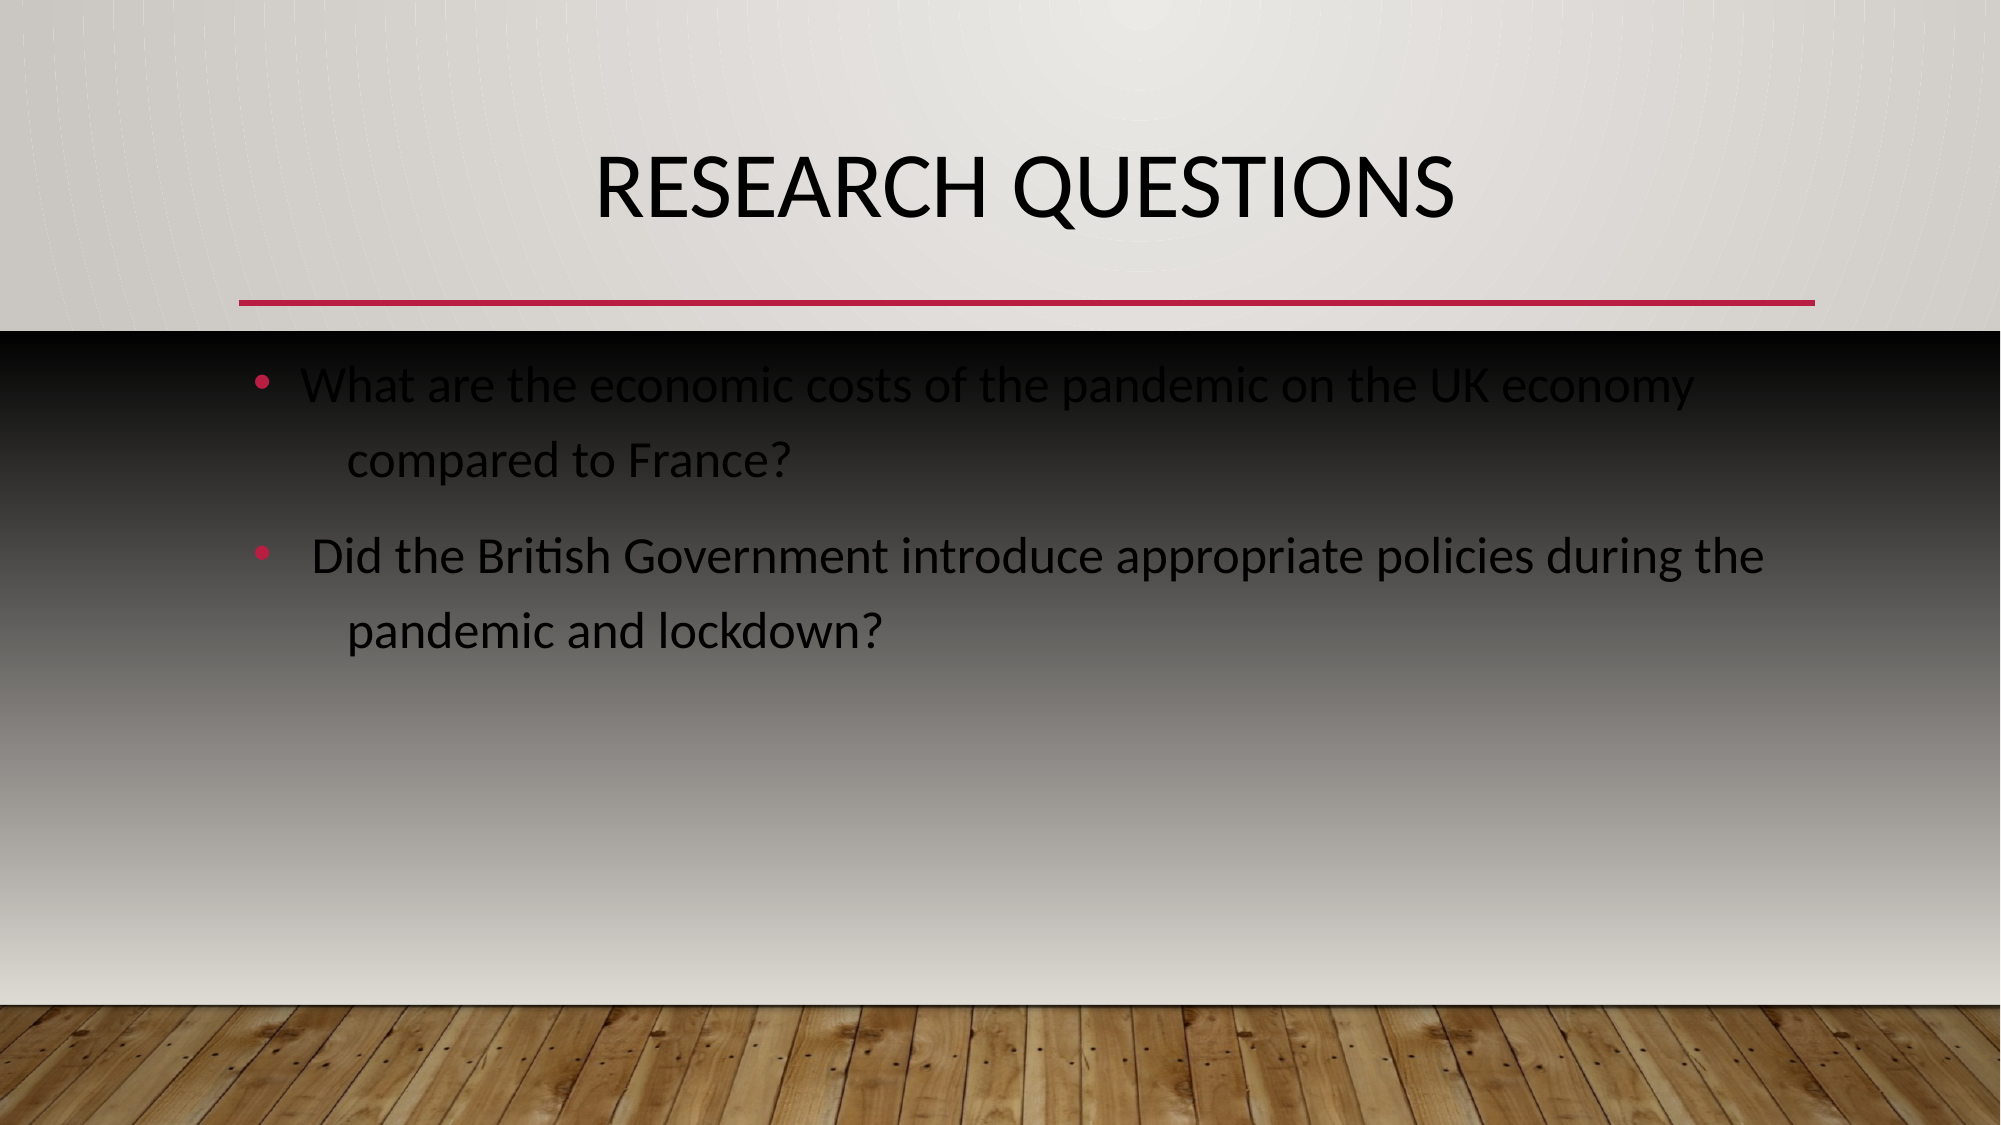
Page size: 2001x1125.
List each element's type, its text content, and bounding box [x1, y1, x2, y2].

list What are the economic costs of the pandemic on the UK economy compared to France? Did the British Government introduce appropriate policies during the pandemic and lockdown? [238, 330, 1814, 897]
title Research questions [238, 129, 1814, 302]
